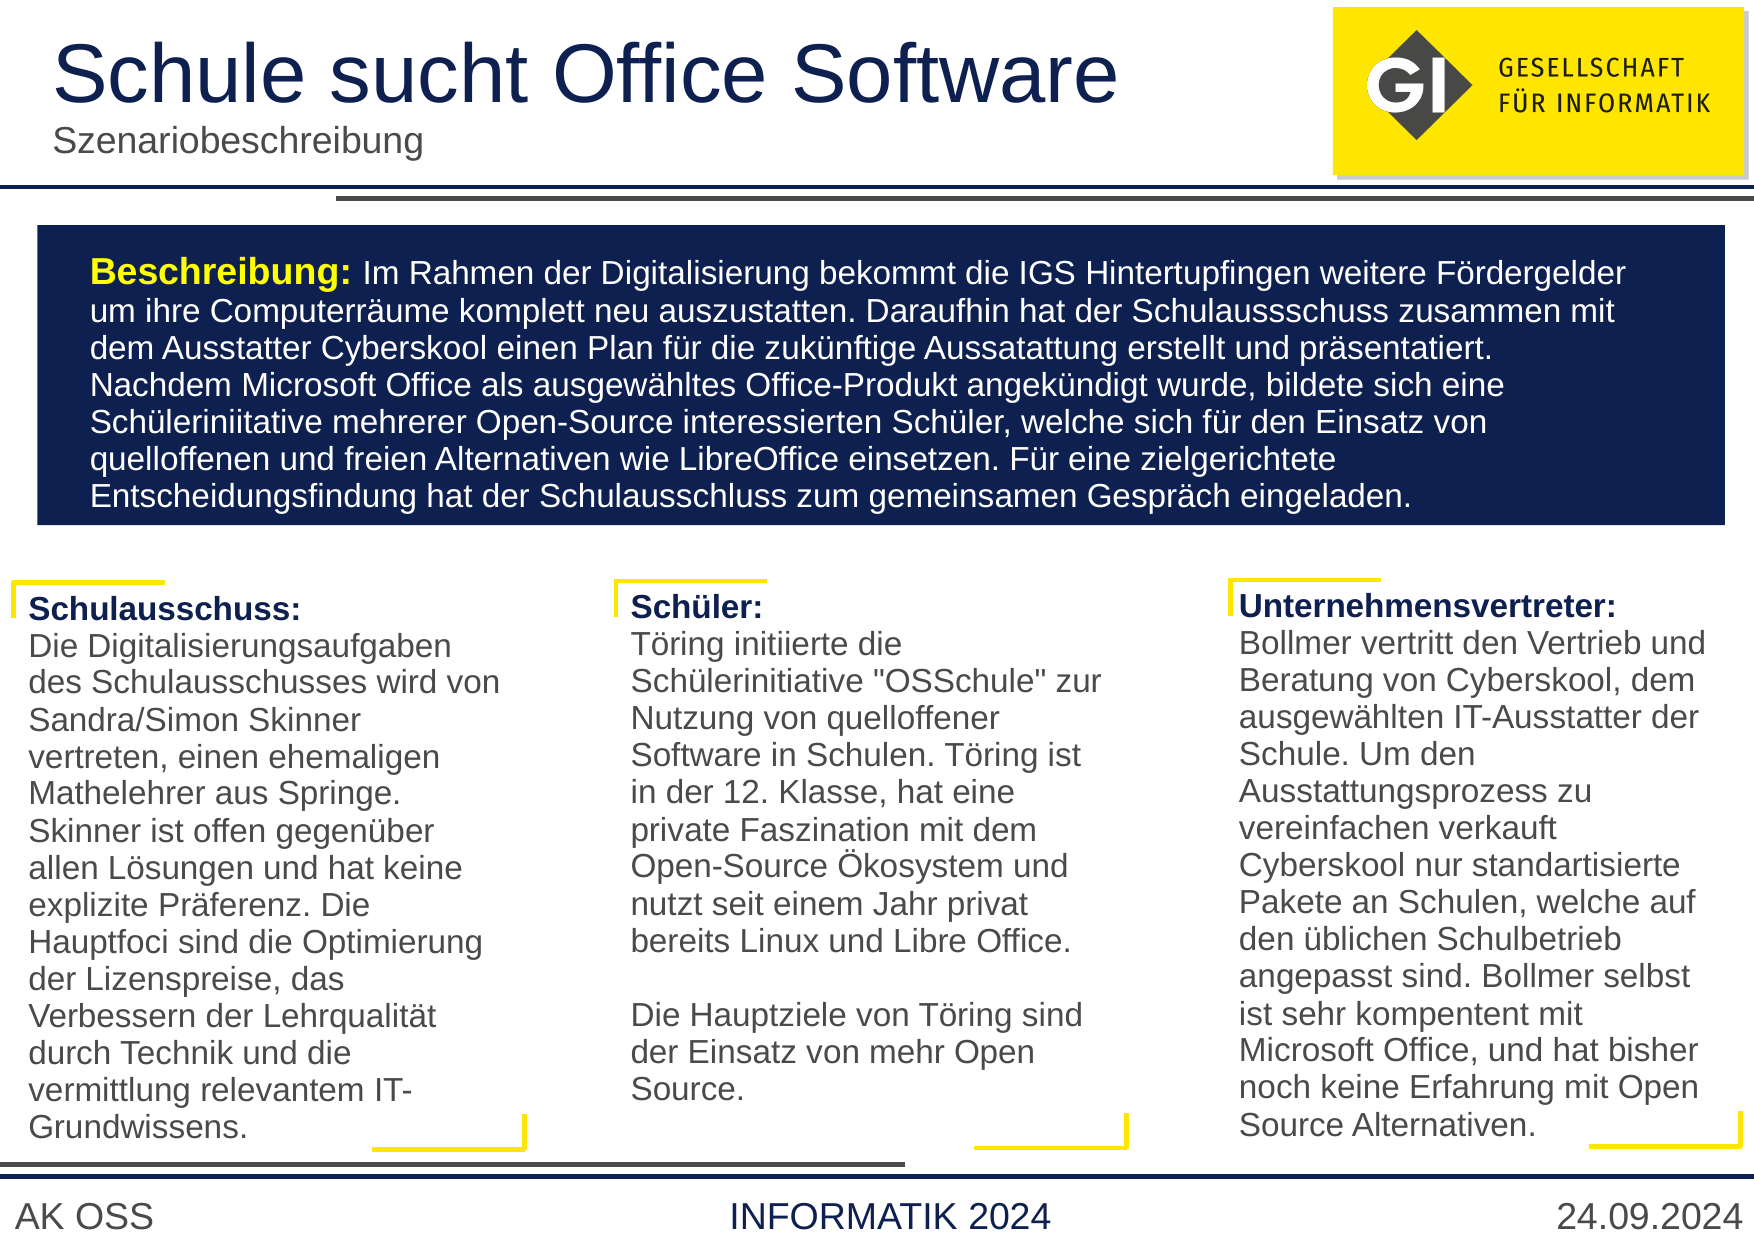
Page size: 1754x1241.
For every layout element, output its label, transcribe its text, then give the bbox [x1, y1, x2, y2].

text_box INFORMATIK 2024 [714, 1188, 1067, 1241]
picture [1367, 30, 1710, 140]
text_box [37, 225, 1725, 526]
text_box Beschreibung: Im Rahmen der Digitalisierung bekommt die IGS Hintertupfingen weitere Fördergelder um ihre Computerräume komplett neu auszustatten. Daraufhin hat der Schulaussschuss zusammen mit dem Ausstatter Cyberskool einen Plan für die zukünftige Aussatattung erstellt und präsentatiert. Nachdem Microsoft Office als ausgewähltes Office-Produkt angekündigt wurde, bildete sich eine Schüleriniitative mehrerer Open-Source interessierten Schüler, welche sich für den Einsatz von quelloffenen und freien Alternativen wie LibreOffice einsetzen. Für eine zielgerichtete Entscheidungsfindung hat der Schulausschluss zum gemeinsamen Gespräch eingeladen. [75, 243, 1688, 720]
text_box 24.09.2024 [1541, 1188, 1754, 1241]
text_box Unternehmensvertreter: Bollmer vertritt den Vertrieb und Beratung von Cyberskool, dem ausgewählten IT-Ausstatter der Schule. Um den Ausstattungsprozess zu vereinfachen verkauft Cyberskool nur standartisierte Pakete an Schulen, welche auf den üblichen Schulbetrieb angepasst sind. Bollmer selbst ist sehr kompentent mit Microsoft Office, und hat bisher noch keine Erfahrung mit Open Source Alternativen. [1224, 580, 1735, 1151]
text_box [1332, 7, 1744, 176]
text_box Schulausschuss: Die Digitalisierungsaufgaben des Schulausschusses wird von Sandra/Simon Skinner vertreten, einen ehemaligen Mathelehrer aus Springe. Skinner ist offen gegenüber allen Lösungen und hat keine explizite Präferenz. Die Hauptfoci sind die Optimierung der Lizenspreise, das Verbessern der Lehrqualität durch Technik und die vermittlung relevantem IT-Grundwissens. [13, 582, 525, 1190]
text_box Schule sucht Office Software Szenariobeschreibung [37, 19, 1313, 170]
text_box AK OSS [0, 1188, 170, 1241]
text_box Schüler: Töring initiierte die Schülerinitiative "OSSchule" zur Nutzung von quelloffener Software in Schulen. Töring ist in der 12. Klasse, hat eine private Faszination mit dem Open-Source Ökosystem und nutzt seit einem Jahr privat bereits Linux und Libre Office. Die Hauptziele von Töring sind der Einsatz von mehr Open Source. [615, 720, 1127, 1152]
